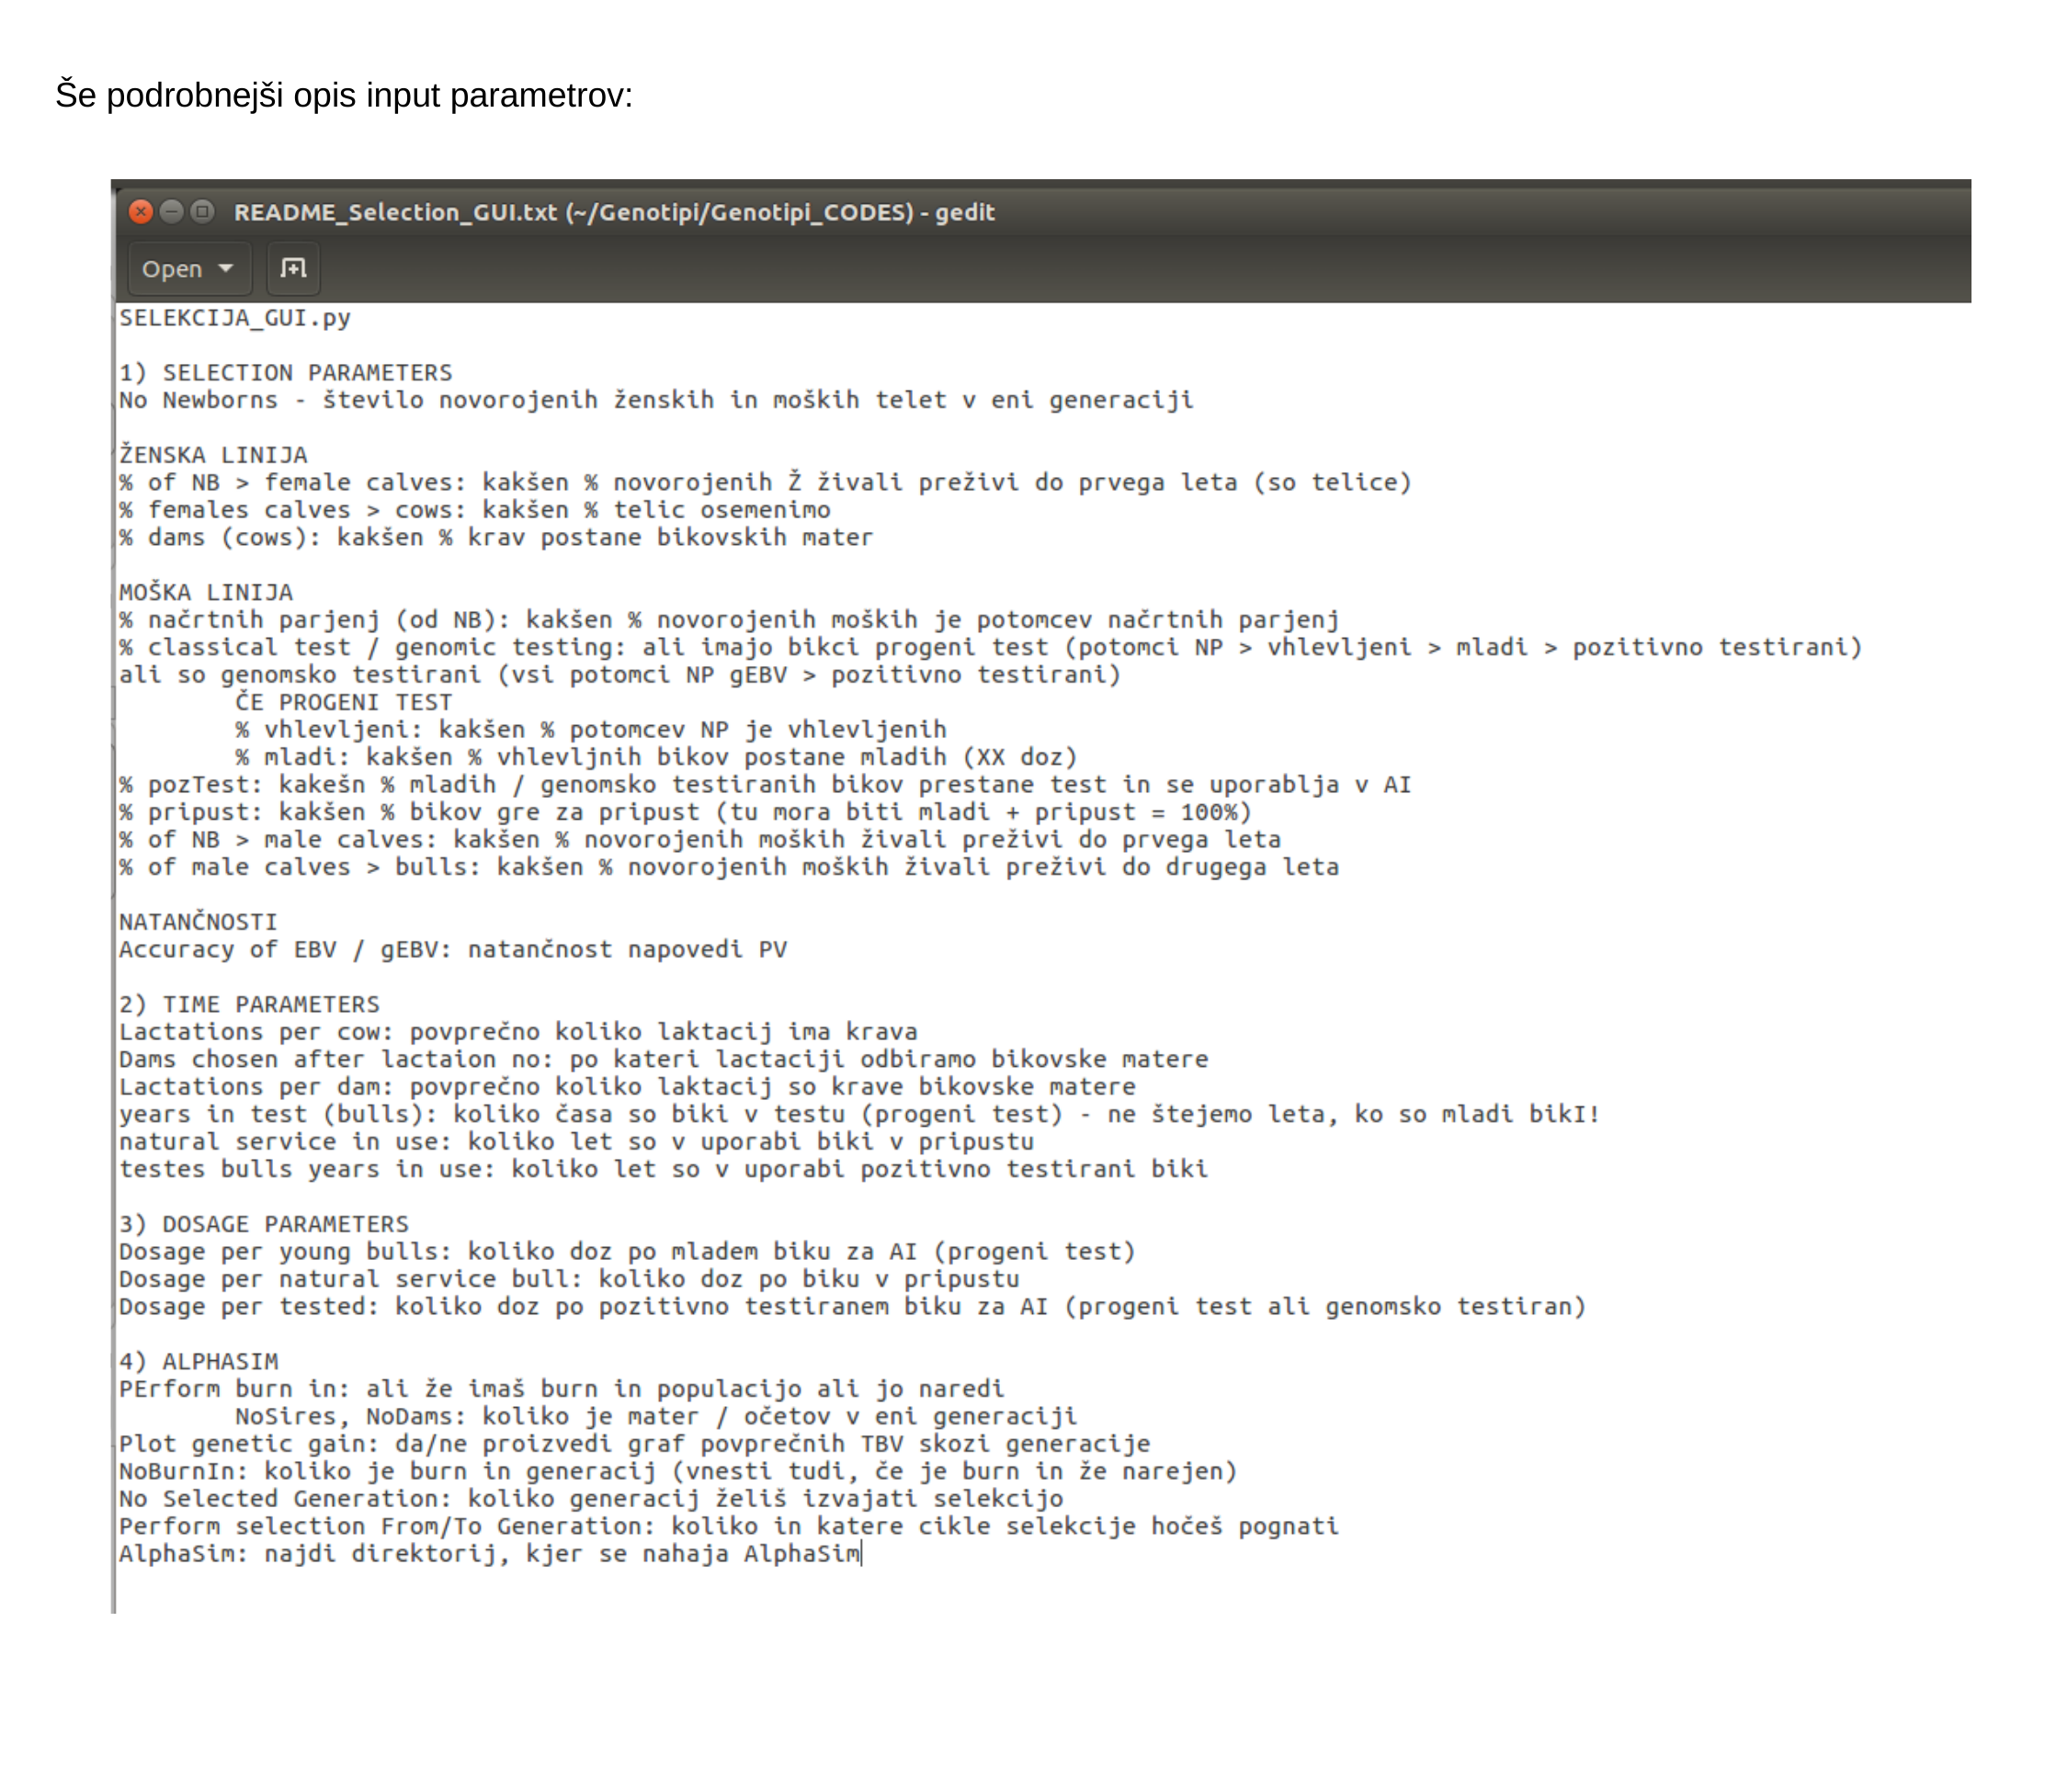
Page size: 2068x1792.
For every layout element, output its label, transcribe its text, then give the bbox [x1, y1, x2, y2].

picture [110, 179, 1972, 1614]
text_box Še podrobnejši opis input parametrov: [41, 69, 1669, 121]
